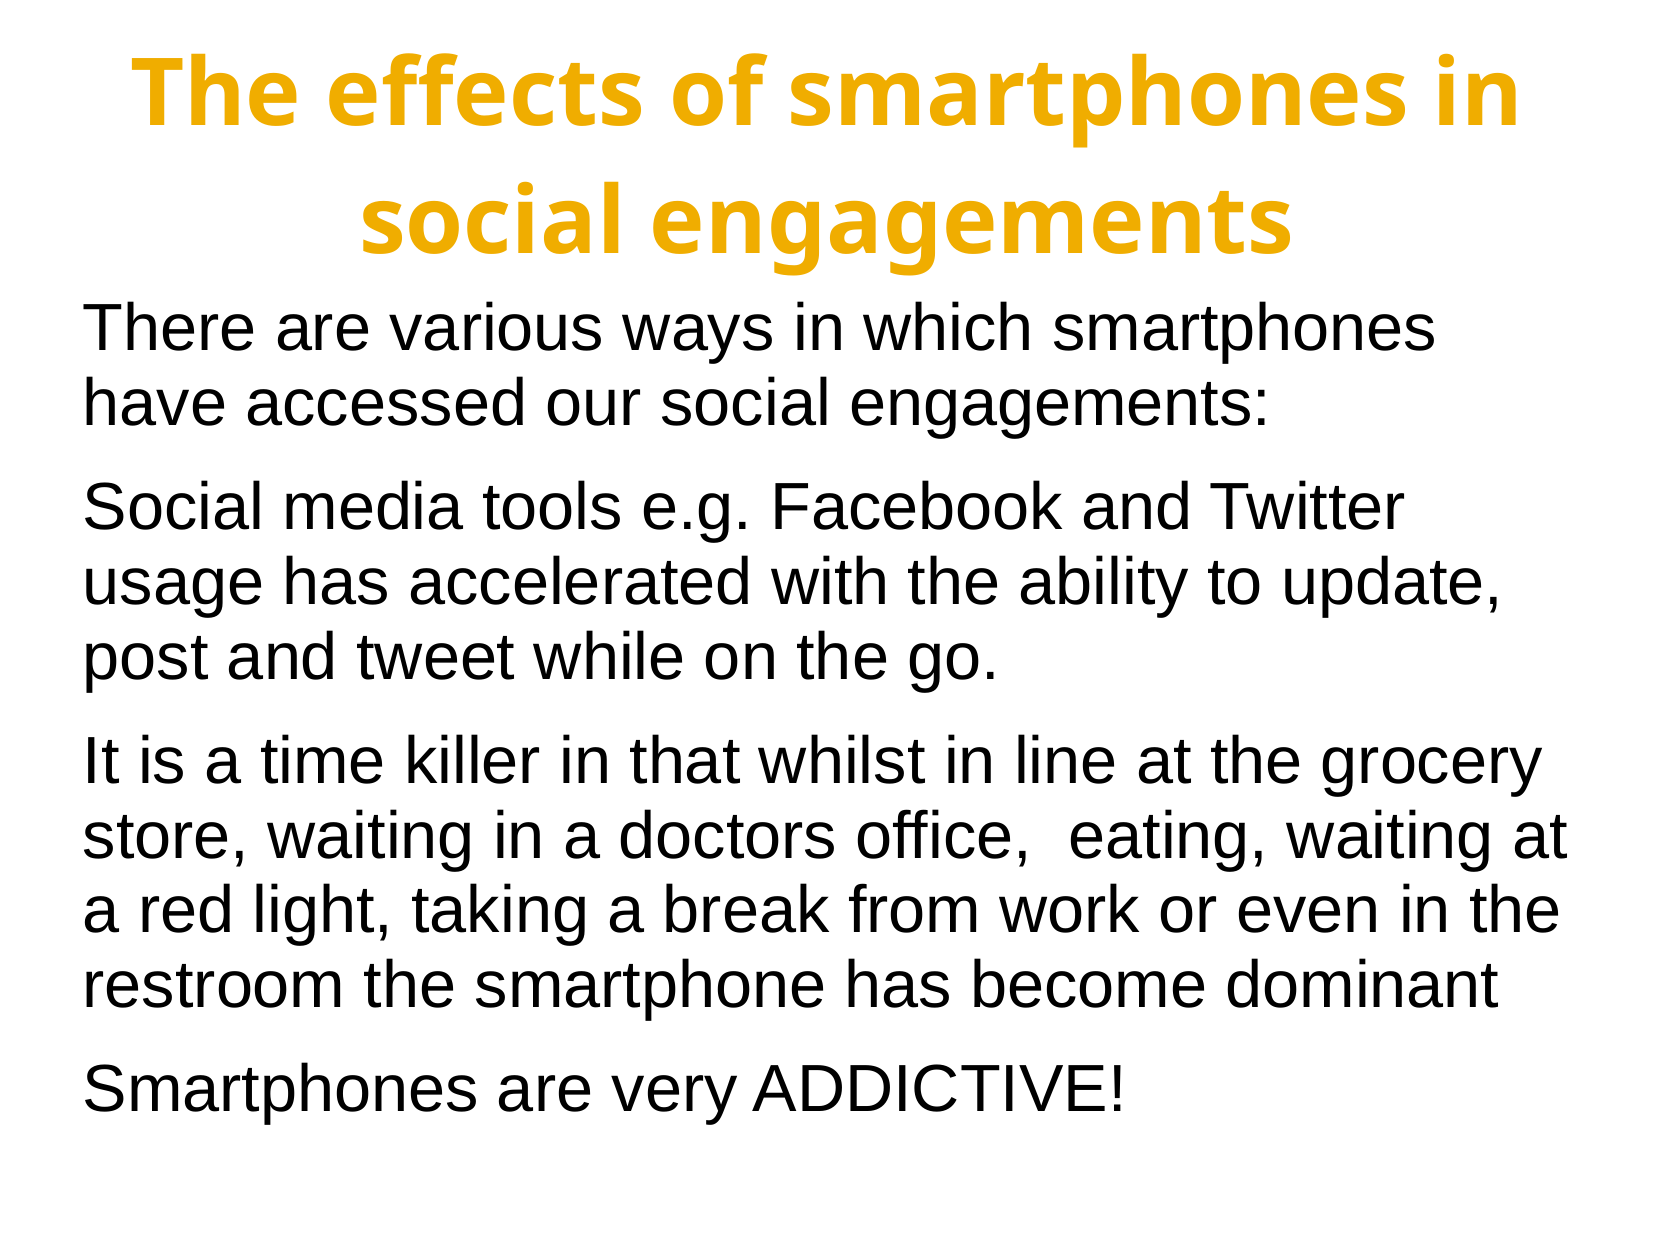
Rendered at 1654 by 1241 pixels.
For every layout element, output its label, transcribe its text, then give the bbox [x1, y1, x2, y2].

title The effects of smartphones in social engagements [82, 38, 1571, 268]
list There are various ways in which smartphones have accessed our social engagements: Social media tools e.g. Facebook and Twitter usage has accelerated with the ability to update, post and tweet while on the go. It is a time killer in that whilst in line at the grocery store, waiting in a doctors office, eating, waiting at a red light, taking a break from work or even in the restroom the smartphone has become dominant Smartphones are very ADDICTIVE! [82, 290, 1571, 1127]
